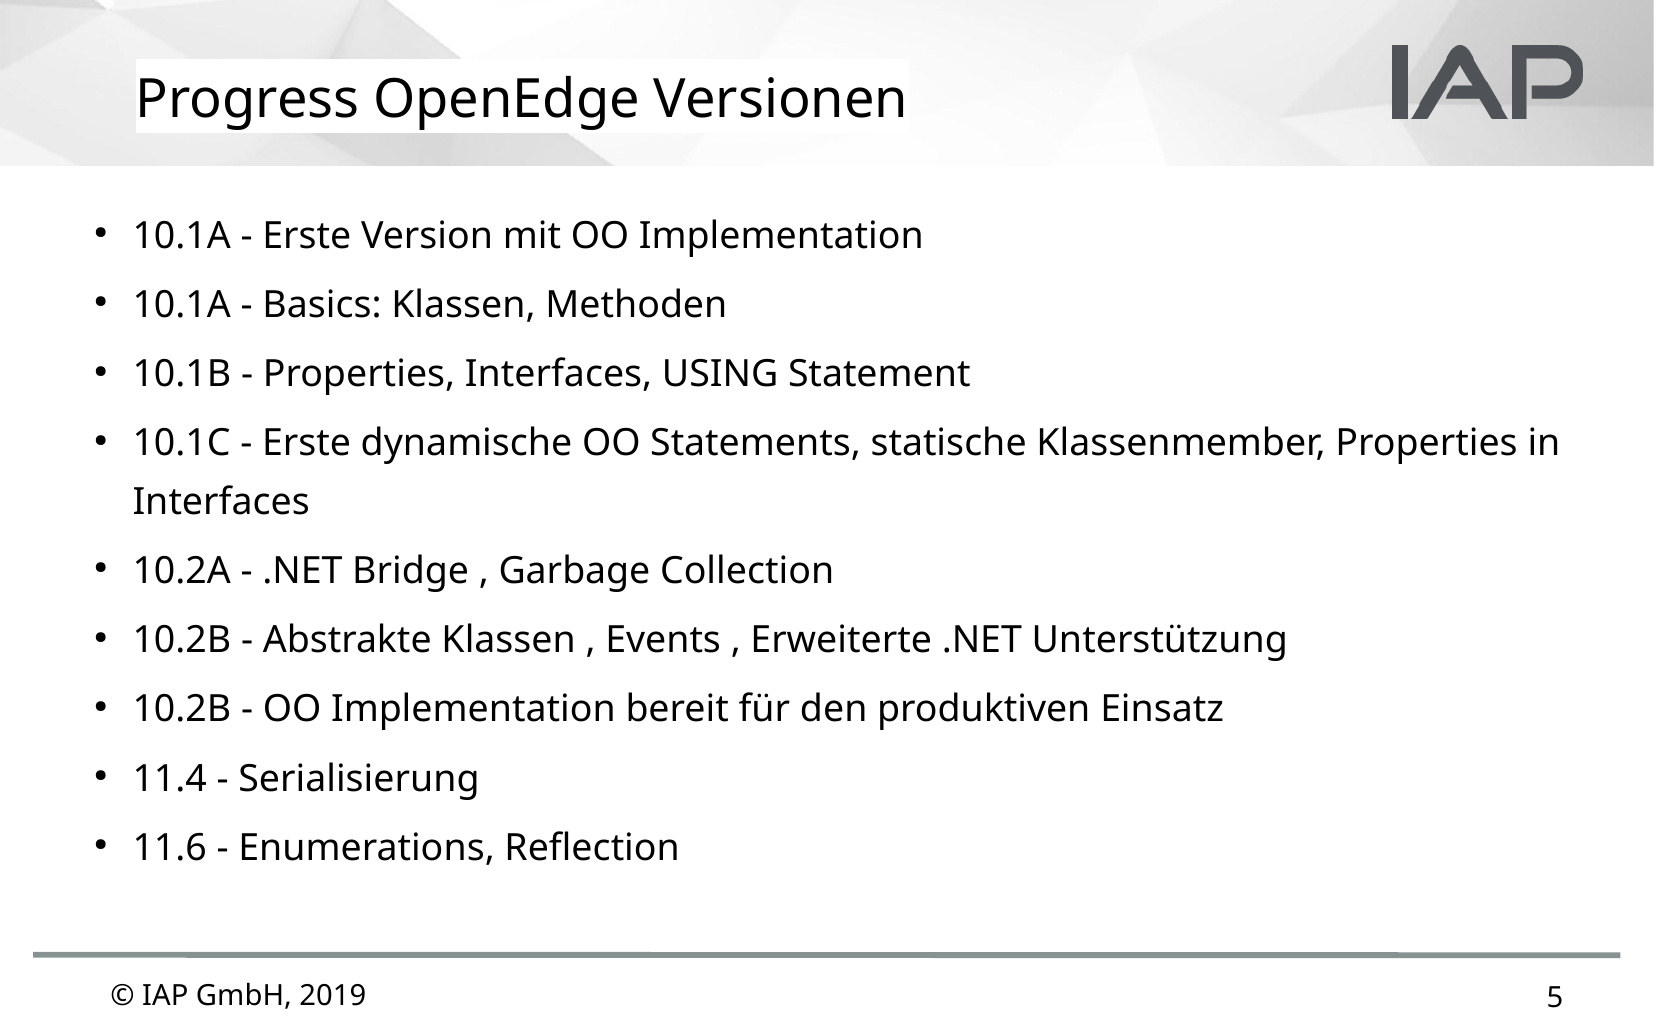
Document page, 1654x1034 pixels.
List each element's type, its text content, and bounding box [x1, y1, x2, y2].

list 10.1A - Erste Version mit OO Implementation 10.1A - Basics: Klassen, Methoden 10.1B - Properties, Interfaces, USING Statement 10.1C - Erste dynamische OO Statements, statische Klassenmember, Properties in Interfaces 10.2A - .NET Bridge , Garbage Collection 10.2B - Abstrakte Klassen , Events , Erweiterte .NET Unterstützung 10.2B - OO Implementation bereit für den produktiven Einsatz 11.4 - Serialisierung 11.6 - Enumerations, Reflection [76, 200, 1589, 922]
picture [0, 0, 1654, 166]
title Progress OpenEdge Versionen [135, 41, 1264, 152]
